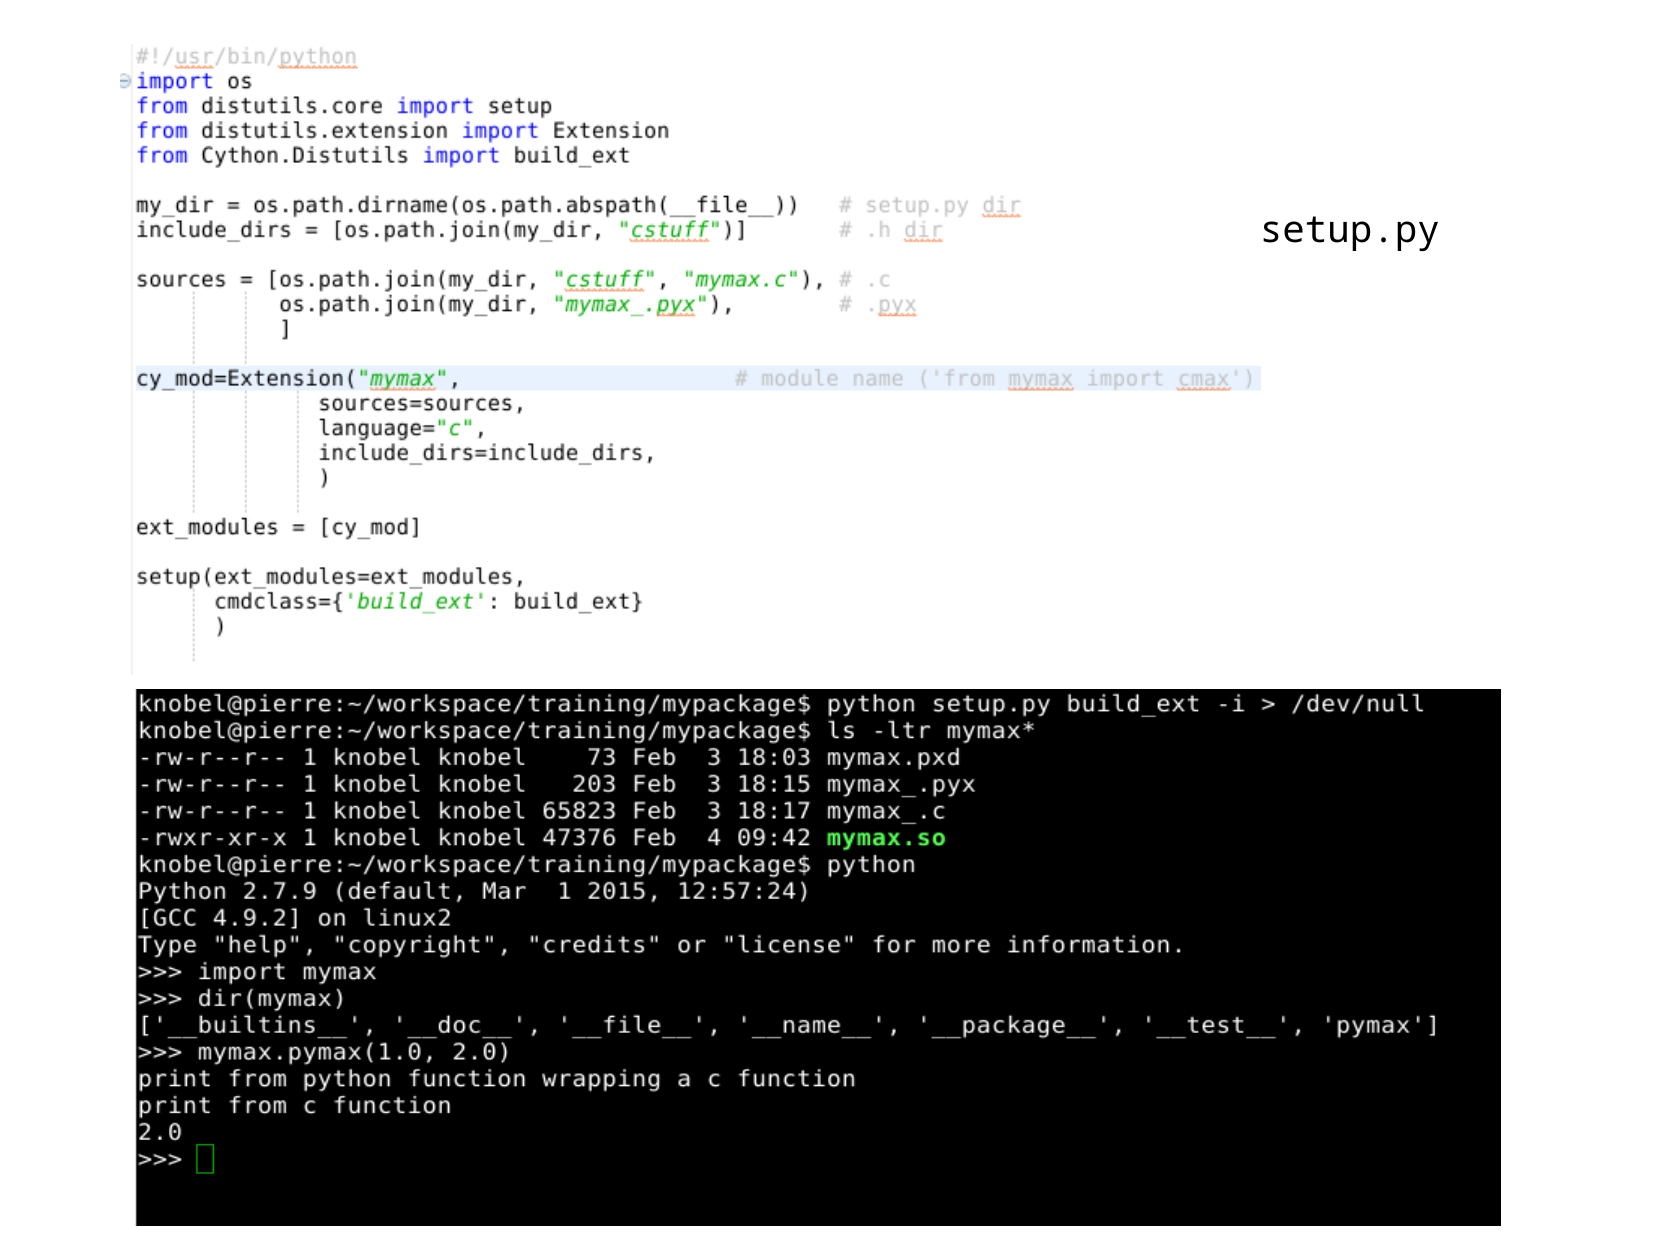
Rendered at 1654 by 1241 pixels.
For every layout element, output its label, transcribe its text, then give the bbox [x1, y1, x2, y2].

picture [135, 689, 1501, 1226]
picture [120, 44, 1261, 676]
text_box setup.py [1245, 195, 1591, 254]
